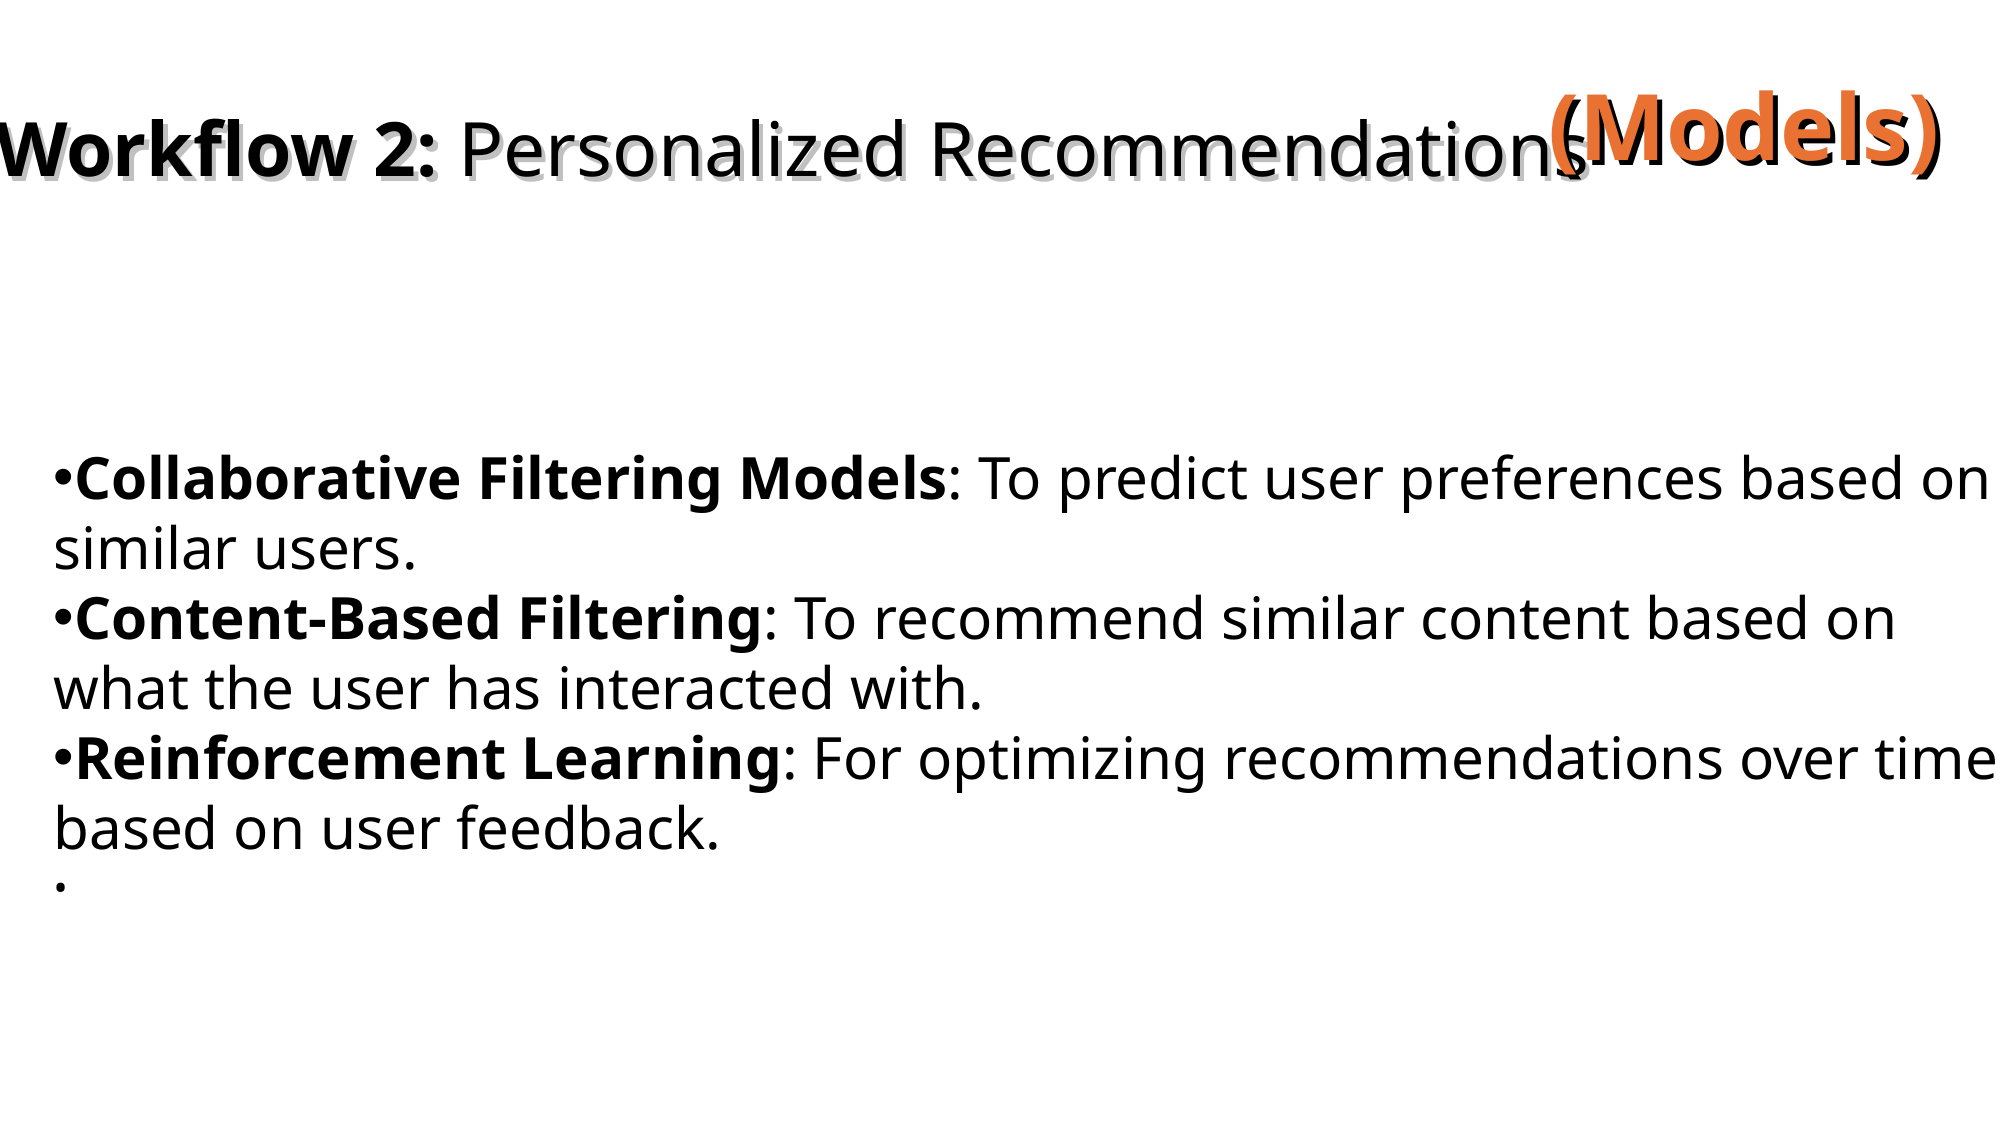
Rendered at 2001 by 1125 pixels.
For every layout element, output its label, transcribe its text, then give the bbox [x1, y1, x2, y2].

text_box Collaborative Filtering Models: To predict user preferences based on similar users. Content-Based Filtering: To recommend similar content based on what the user has interacted with. Reinforcement Learning: For optimizing recommendations over time based on user feedback. [39, 434, 2000, 920]
text_box Workflow 2: Personalized Recommendations [0, 94, 1605, 279]
text_box (Models) [1533, 62, 1955, 187]
